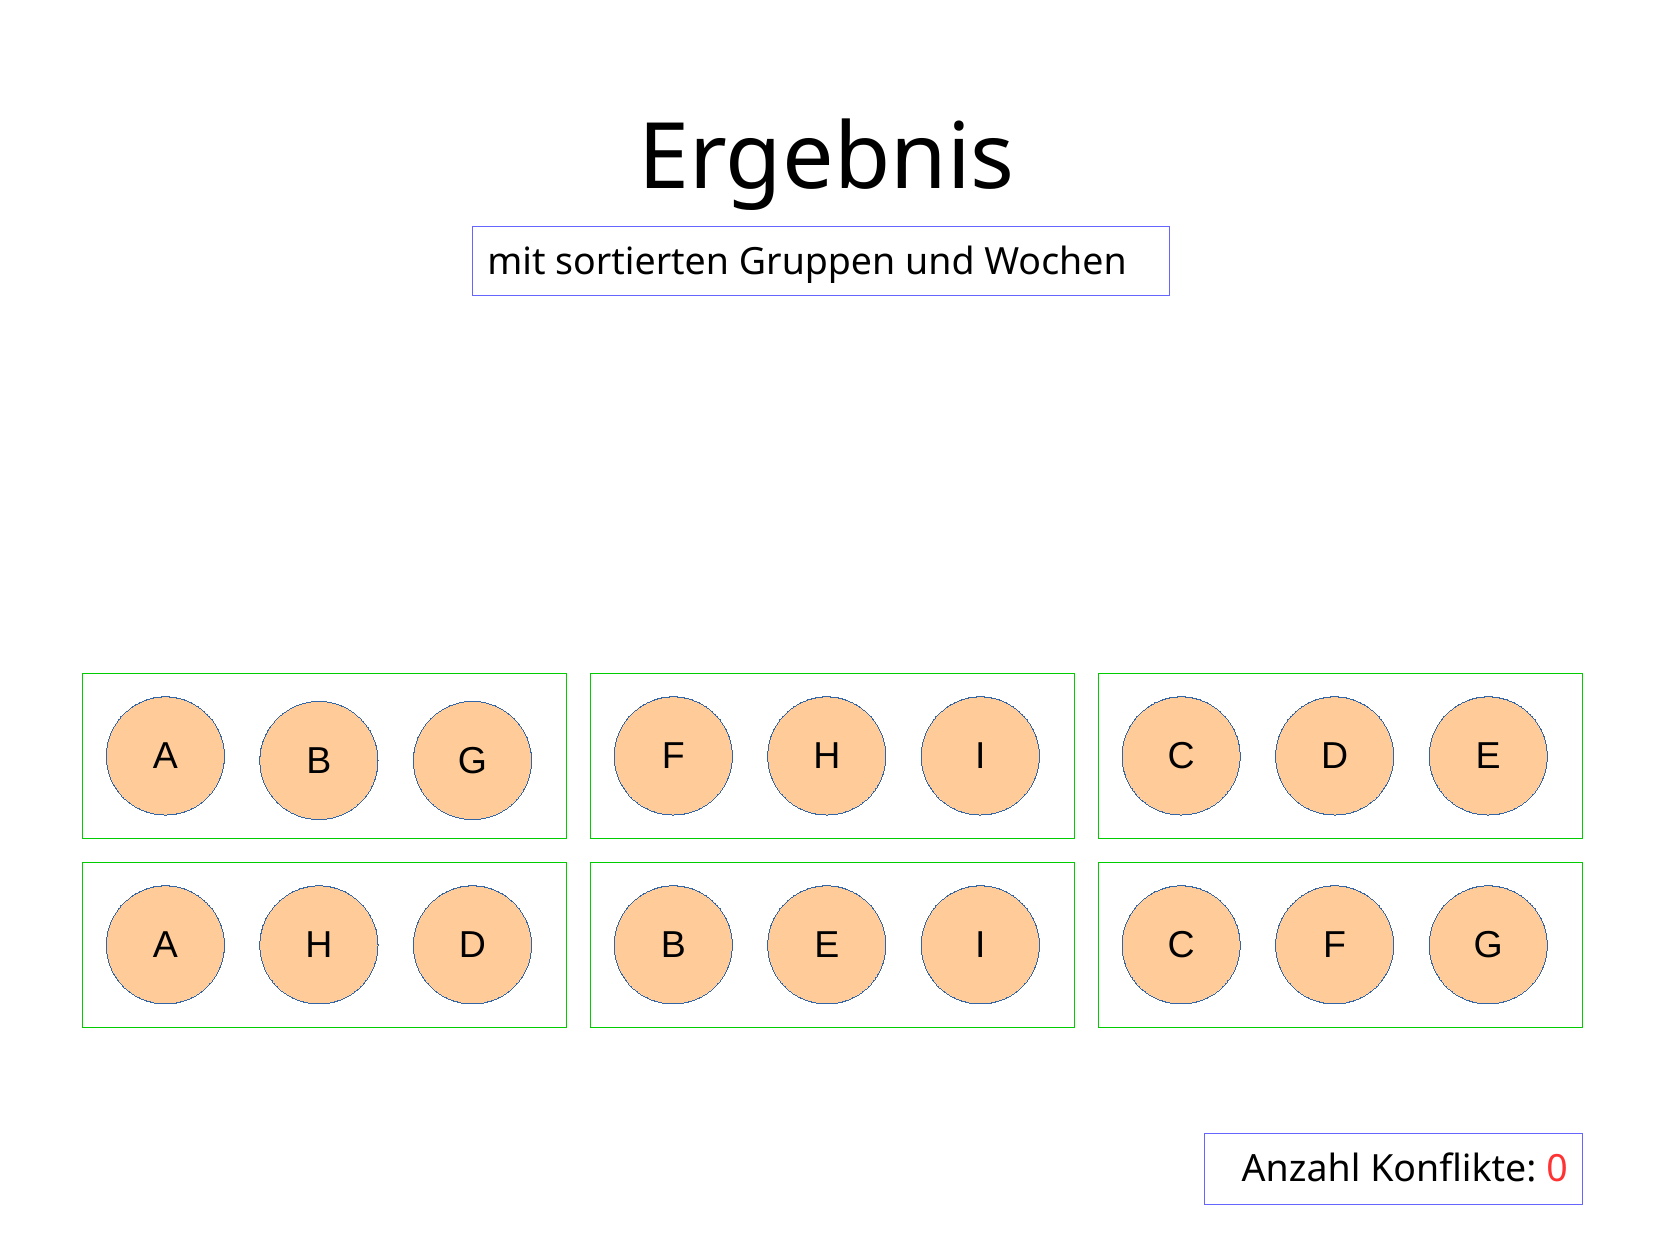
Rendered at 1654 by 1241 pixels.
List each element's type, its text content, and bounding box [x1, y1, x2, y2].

text_box H [767, 696, 886, 816]
text_box C [1122, 696, 1241, 816]
text_box G [1429, 885, 1548, 1004]
text_box A [106, 696, 225, 816]
text_box F [1275, 885, 1394, 1004]
text_box mit sortierten Gruppen und Wochen [472, 226, 1170, 296]
text_box I [921, 696, 1040, 816]
text_box D [413, 885, 532, 1004]
text_box E [767, 885, 886, 1004]
text_box F [614, 696, 733, 816]
text_box H [259, 885, 379, 1004]
text_box B [614, 885, 733, 1004]
text_box B [259, 701, 379, 820]
text_box C [1122, 885, 1241, 1004]
text_box A [106, 885, 225, 1004]
text_box G [413, 701, 532, 820]
text_box I [921, 885, 1040, 1004]
text_box Anzahl Konflikte: 0 [1204, 1133, 1583, 1205]
title Ergebnis [82, 49, 1571, 257]
text_box D [1275, 696, 1394, 816]
text_box E [1429, 696, 1548, 816]
